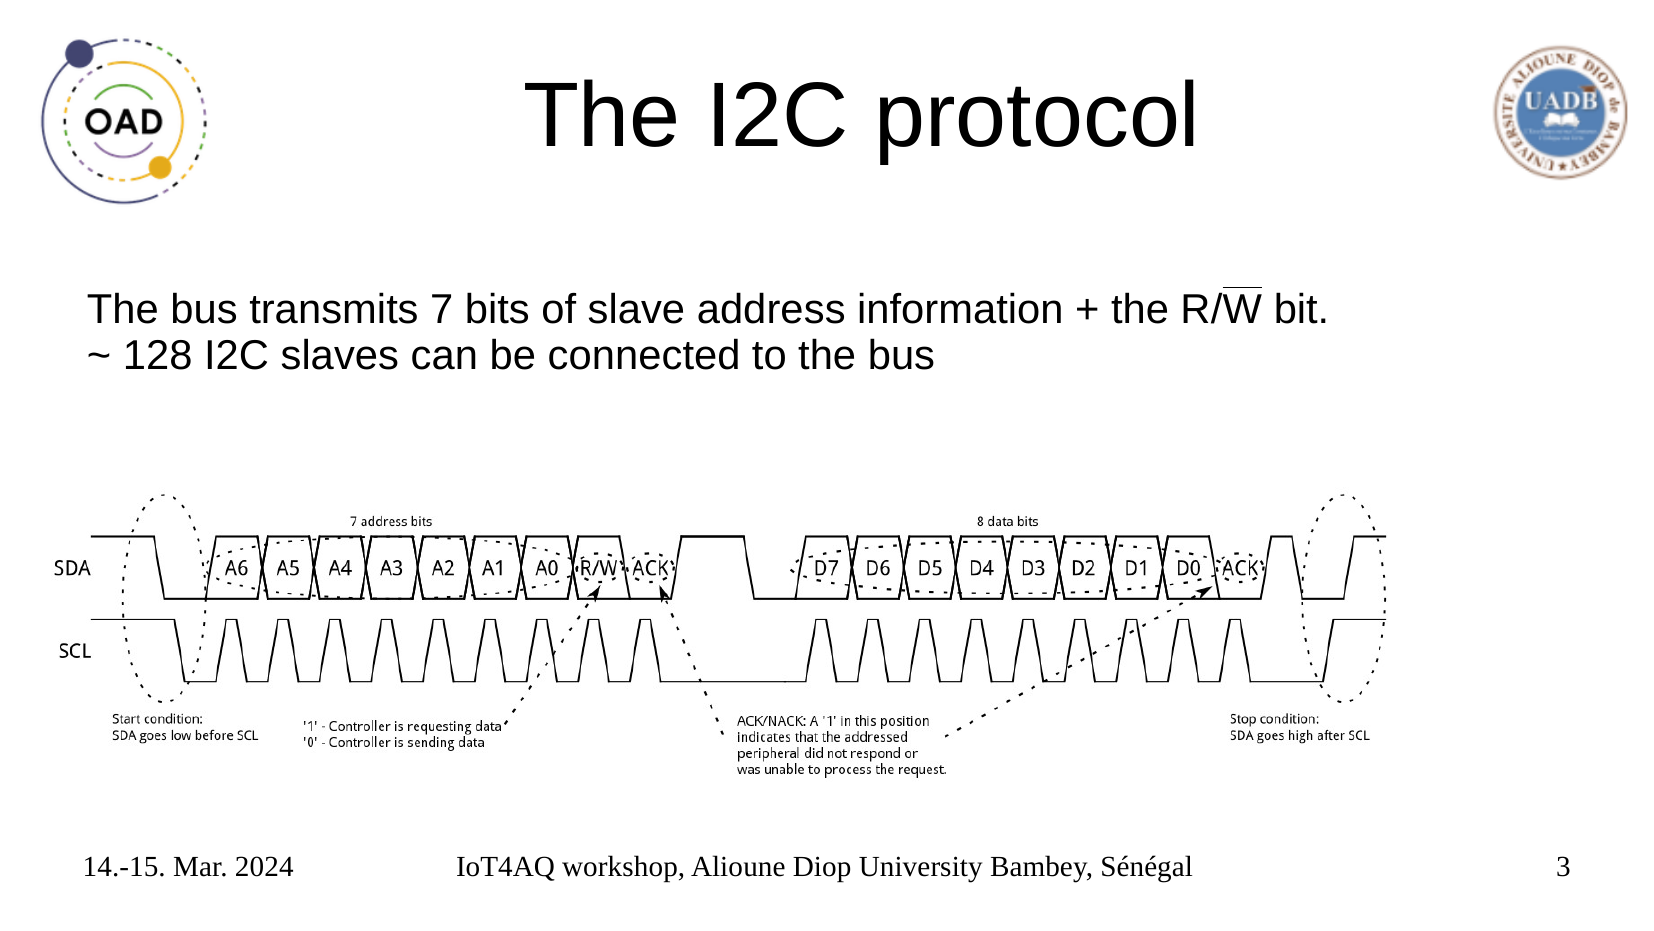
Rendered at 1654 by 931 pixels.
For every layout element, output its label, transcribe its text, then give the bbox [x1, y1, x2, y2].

picture [43, 487, 86, 788]
picture [0, 24, 242, 225]
picture [1482, 37, 1641, 188]
title The I2C protocol [278, 37, 1446, 193]
list The bus transmits 7 bits of slave address information + the R/W bit. ~ 128 I2C slaves can be connected to the bus [86, 285, 1576, 826]
